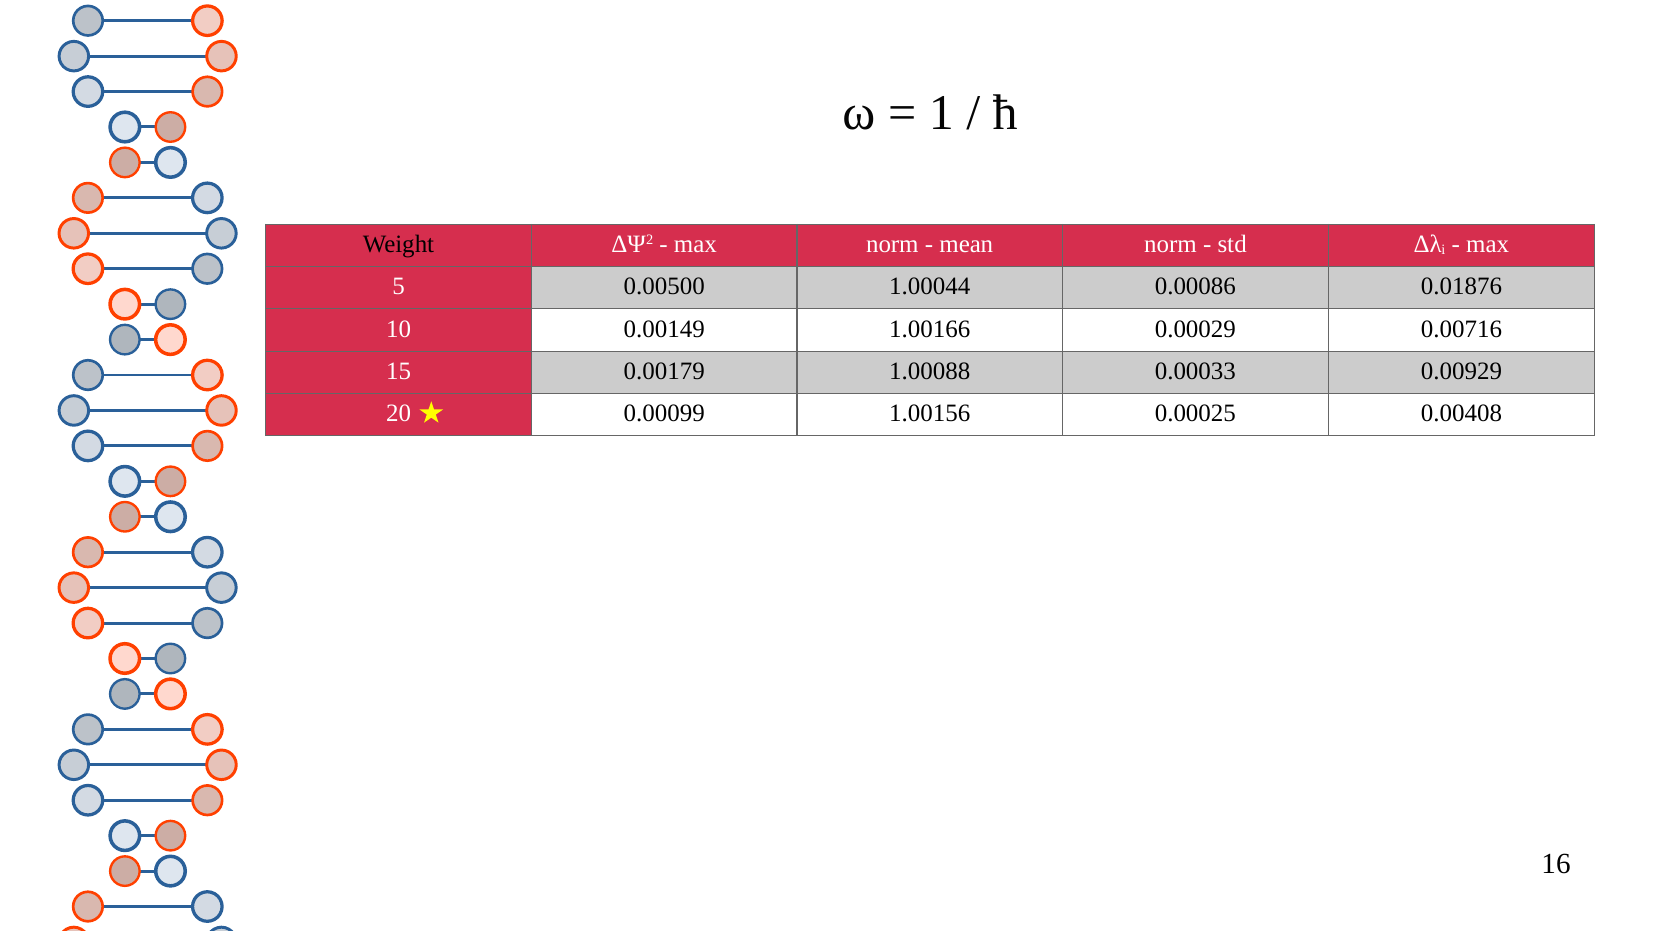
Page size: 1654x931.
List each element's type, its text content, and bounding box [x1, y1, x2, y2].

table_cell 1.00166 [798, 309, 1062, 351]
table_cell 0.00149 [532, 309, 796, 351]
table_header Δλi - max [1329, 225, 1594, 266]
table_cell 0.00716 [1329, 309, 1594, 351]
table_cell 0.00408 [1329, 394, 1594, 435]
table_header Weight [266, 225, 531, 266]
text_box [419, 401, 444, 423]
table_header norm - std [1063, 225, 1328, 266]
table_header norm - mean [798, 225, 1062, 266]
table_cell 0.00929 [1329, 352, 1594, 393]
table_cell 0.00099 [532, 394, 796, 435]
table_cell 15 [266, 352, 531, 393]
table_cell 1.00044 [798, 267, 1062, 308]
table_cell 20 [266, 394, 531, 435]
title ω = 1 / ħ [265, 35, 1595, 189]
table_cell 0.00179 [532, 352, 796, 393]
table_cell 0.00086 [1063, 267, 1328, 308]
table_cell 0.01876 [1329, 267, 1594, 308]
table_cell 1.00156 [798, 394, 1062, 435]
table_cell 0.00029 [1063, 309, 1328, 351]
table_cell 0.00033 [1063, 352, 1328, 393]
table_header ΔΨ2 - max [532, 225, 796, 266]
table_cell 1.00088 [798, 352, 1062, 393]
table_cell 5 [266, 267, 531, 308]
table_cell 10 [266, 309, 531, 351]
table_cell 0.00500 [532, 267, 796, 308]
table_cell 0.00025 [1063, 394, 1328, 435]
